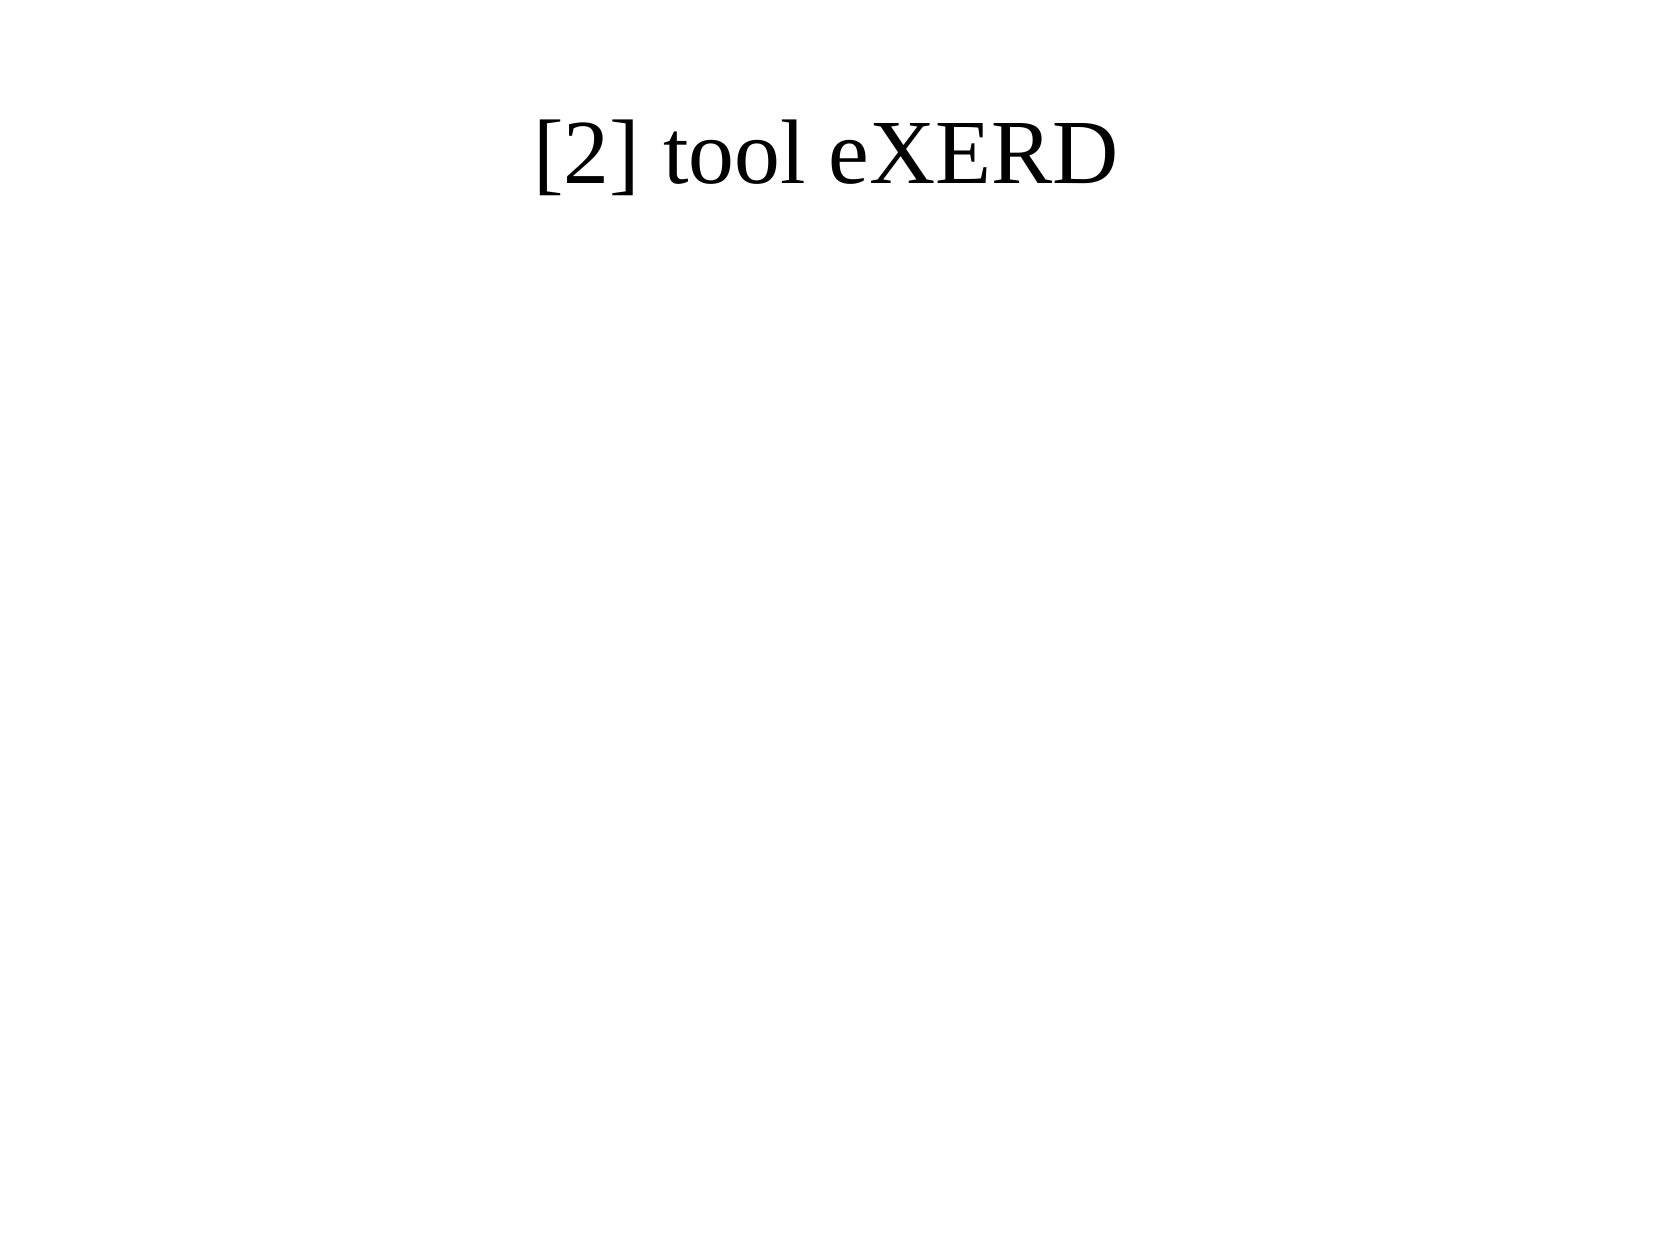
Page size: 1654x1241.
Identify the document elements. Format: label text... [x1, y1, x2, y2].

title [2] tool eXERD [82, 49, 1571, 257]
